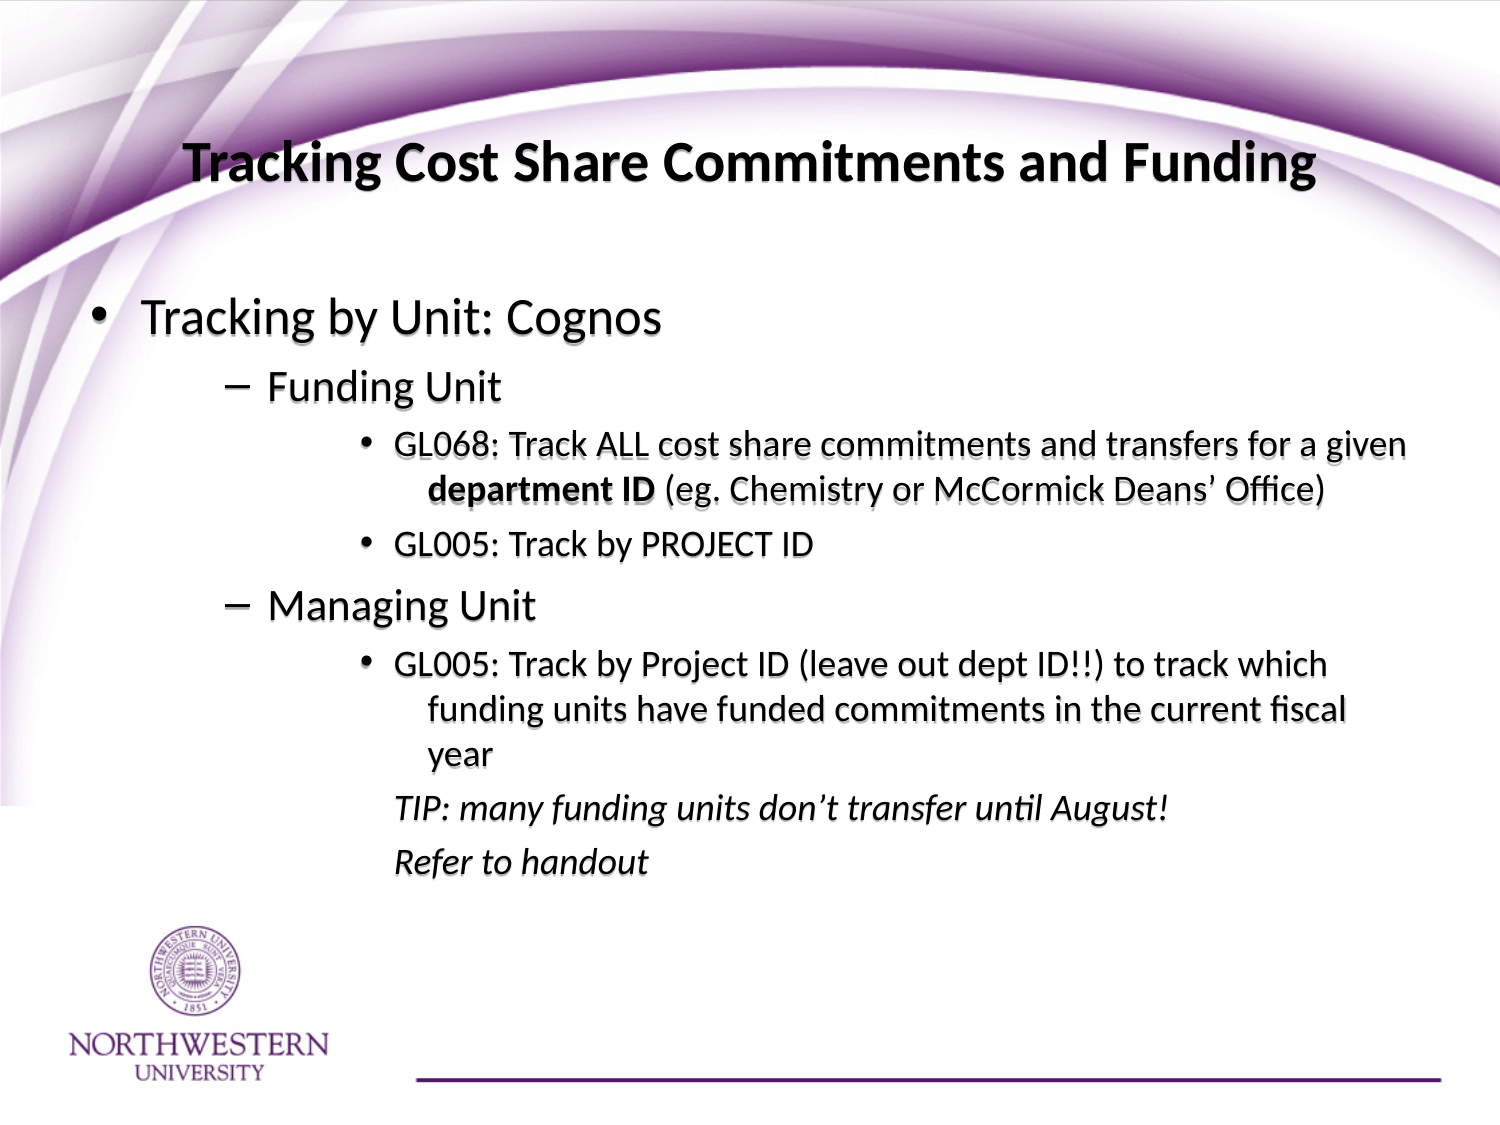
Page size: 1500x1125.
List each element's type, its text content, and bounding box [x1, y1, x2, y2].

list Tracking by Unit: Cognos Funding Unit GL068: Track ALL cost share commitments and transfers for a given department ID (eg. Chemistry or McCormick Deans’ Office) GL005: Track by PROJECT ID Managing Unit GL005: Track by Project ID (leave out dept ID!!) to track which funding units have funded commitments in the current fiscal year TIP: many funding units don’t transfer until August! Refer to handout [75, 274, 1426, 912]
title Tracking Cost Share Commitments and Funding [75, 101, 1426, 215]
